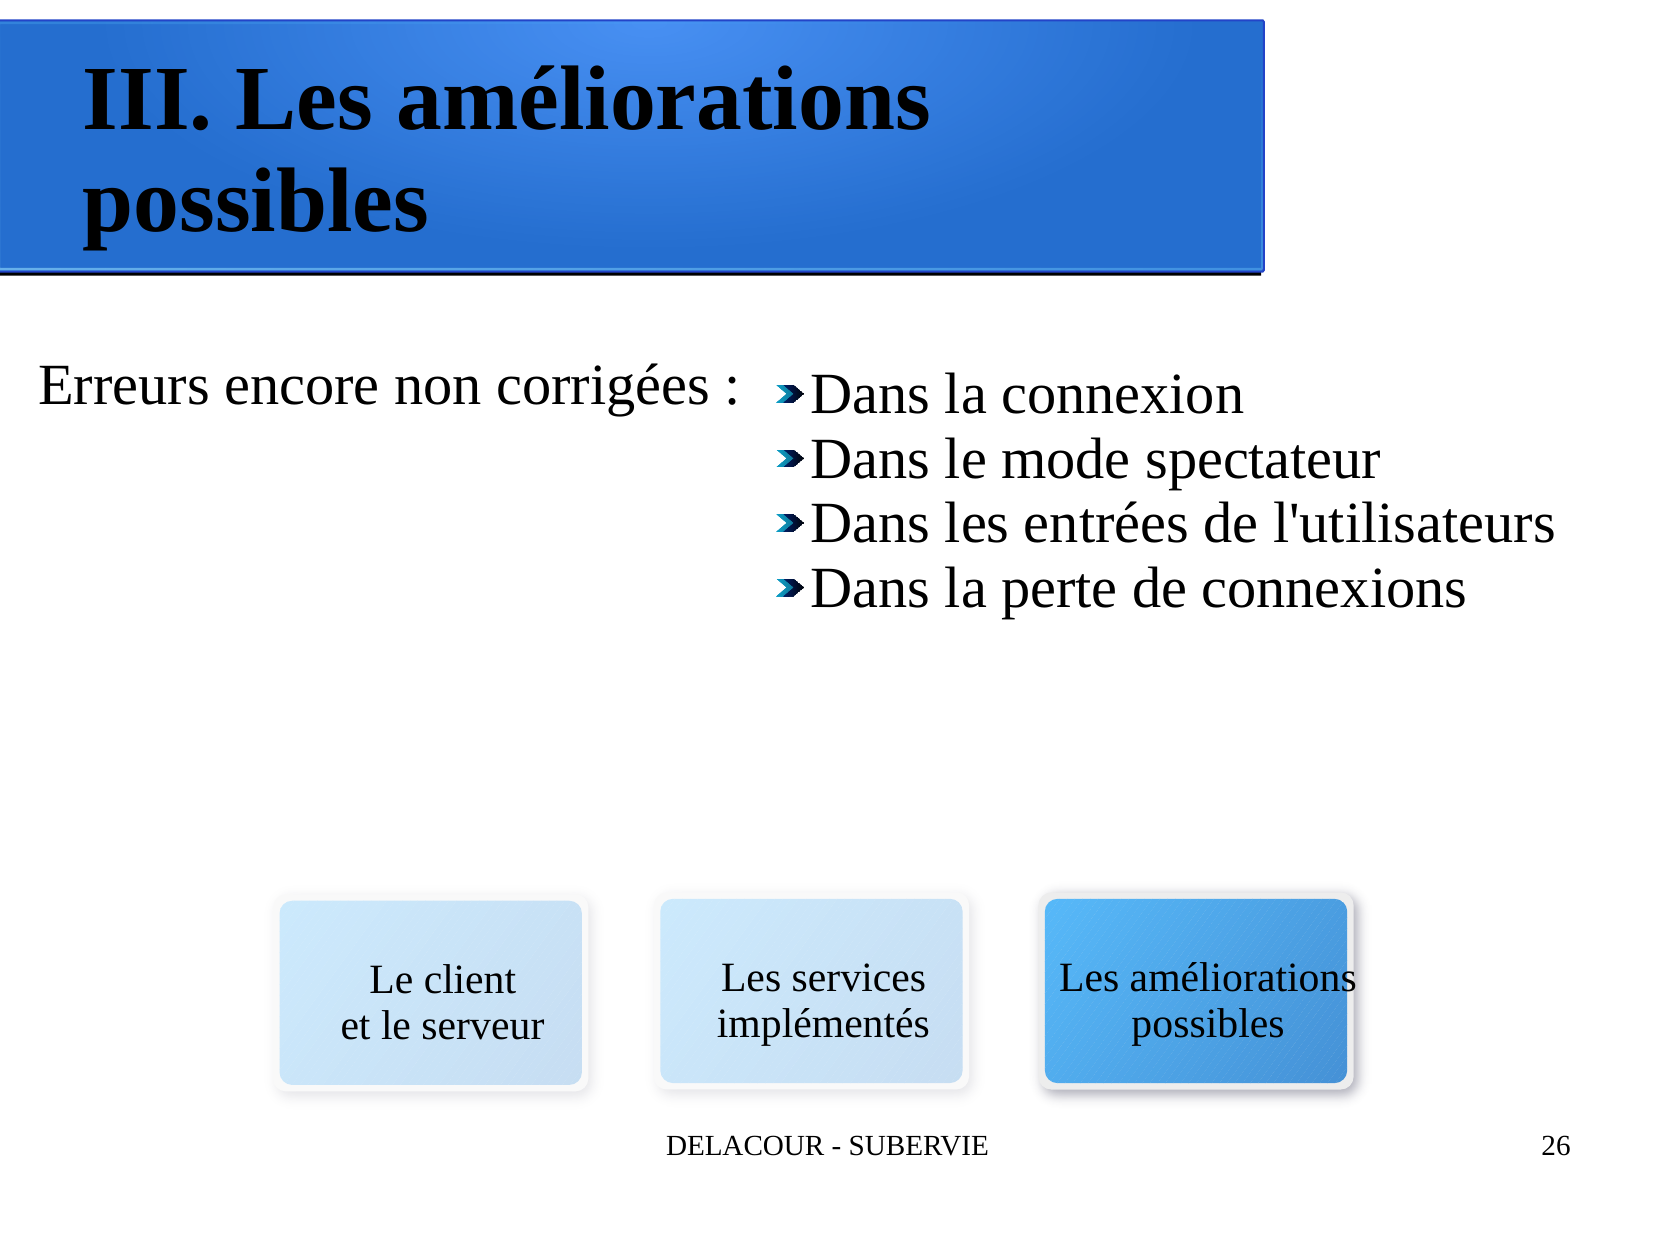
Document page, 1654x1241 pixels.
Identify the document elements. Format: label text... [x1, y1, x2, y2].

picture [643, 878, 1004, 1123]
picture [1027, 878, 1389, 1123]
picture [262, 880, 624, 1124]
text_box Dans la connexion Dans le mode spectateur Dans les entrées de l'utilisateurs Dans la perte de connexions [760, 354, 1571, 632]
title III. Les améliorations possibles [82, 47, 1235, 252]
text_box Erreurs encore non corrigées : [23, 344, 757, 426]
